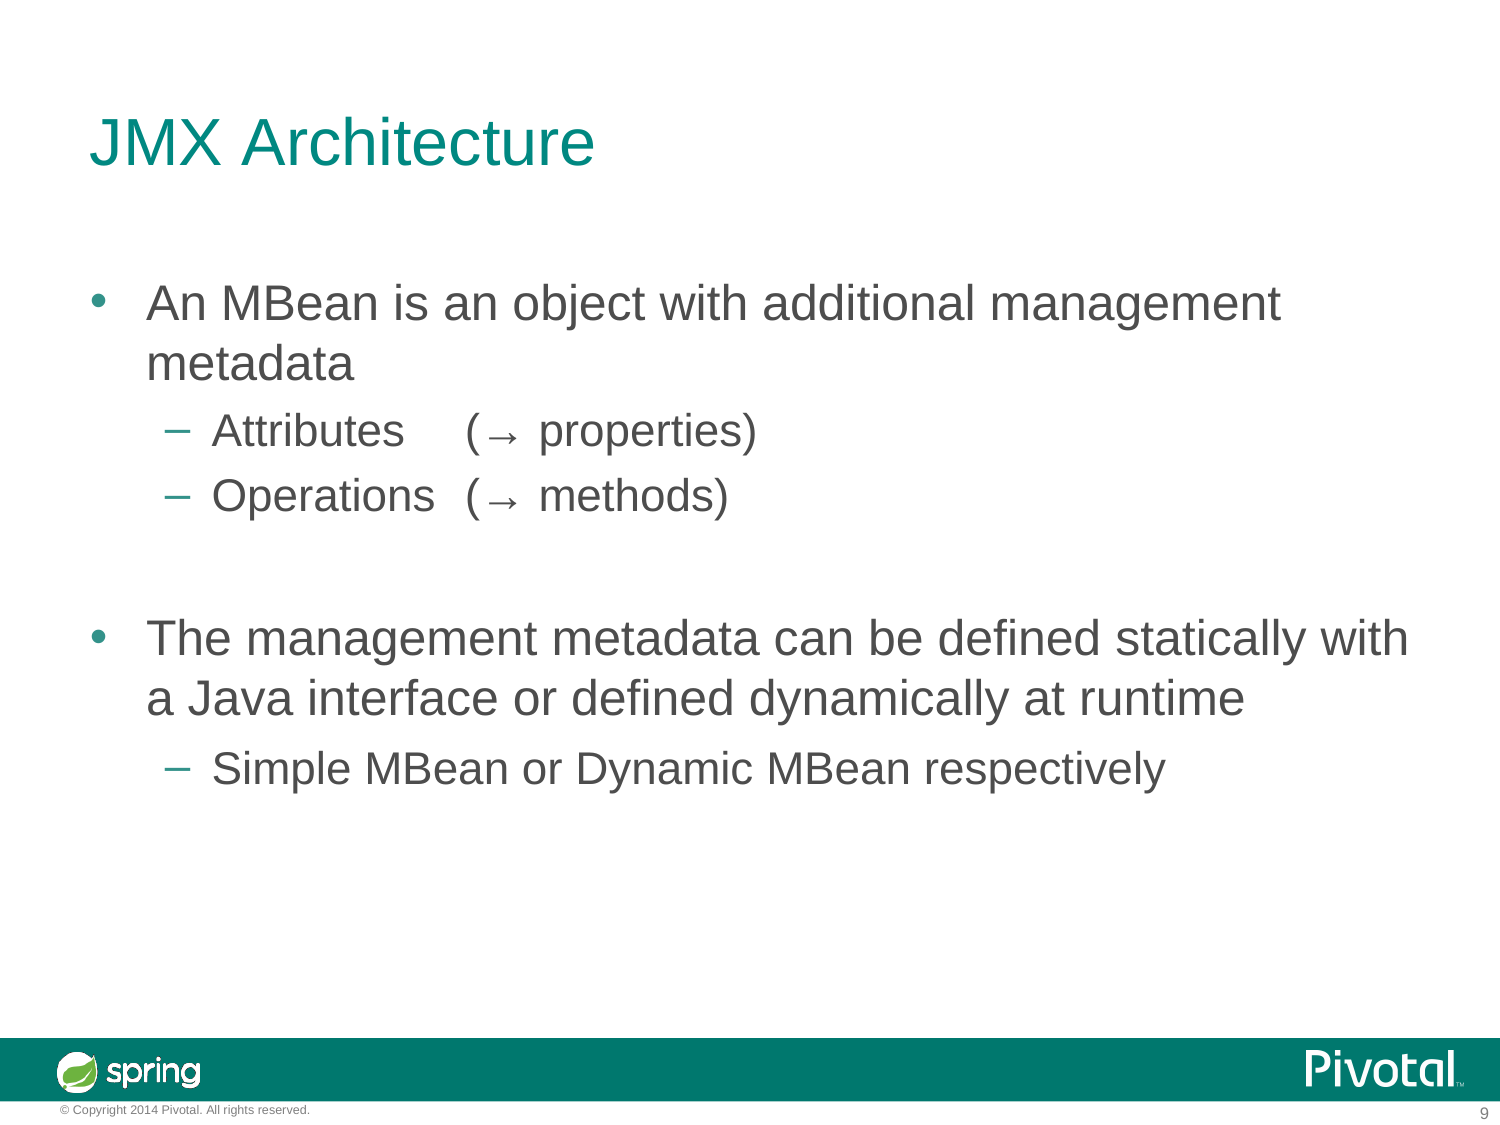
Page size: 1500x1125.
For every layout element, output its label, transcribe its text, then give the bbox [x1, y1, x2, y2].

picture [32, 1041, 210, 1103]
list An MBean is an object with additional management metadata Attributes (→ properties) Operations (→ methods) The management metadata can be defined statically with a Java interface or defined dynamically at runtime Simple MBean or Dynamic MBean respectively [75, 262, 1426, 1005]
picture [1306, 1050, 1464, 1087]
title JMX Architecture [75, 45, 1426, 233]
